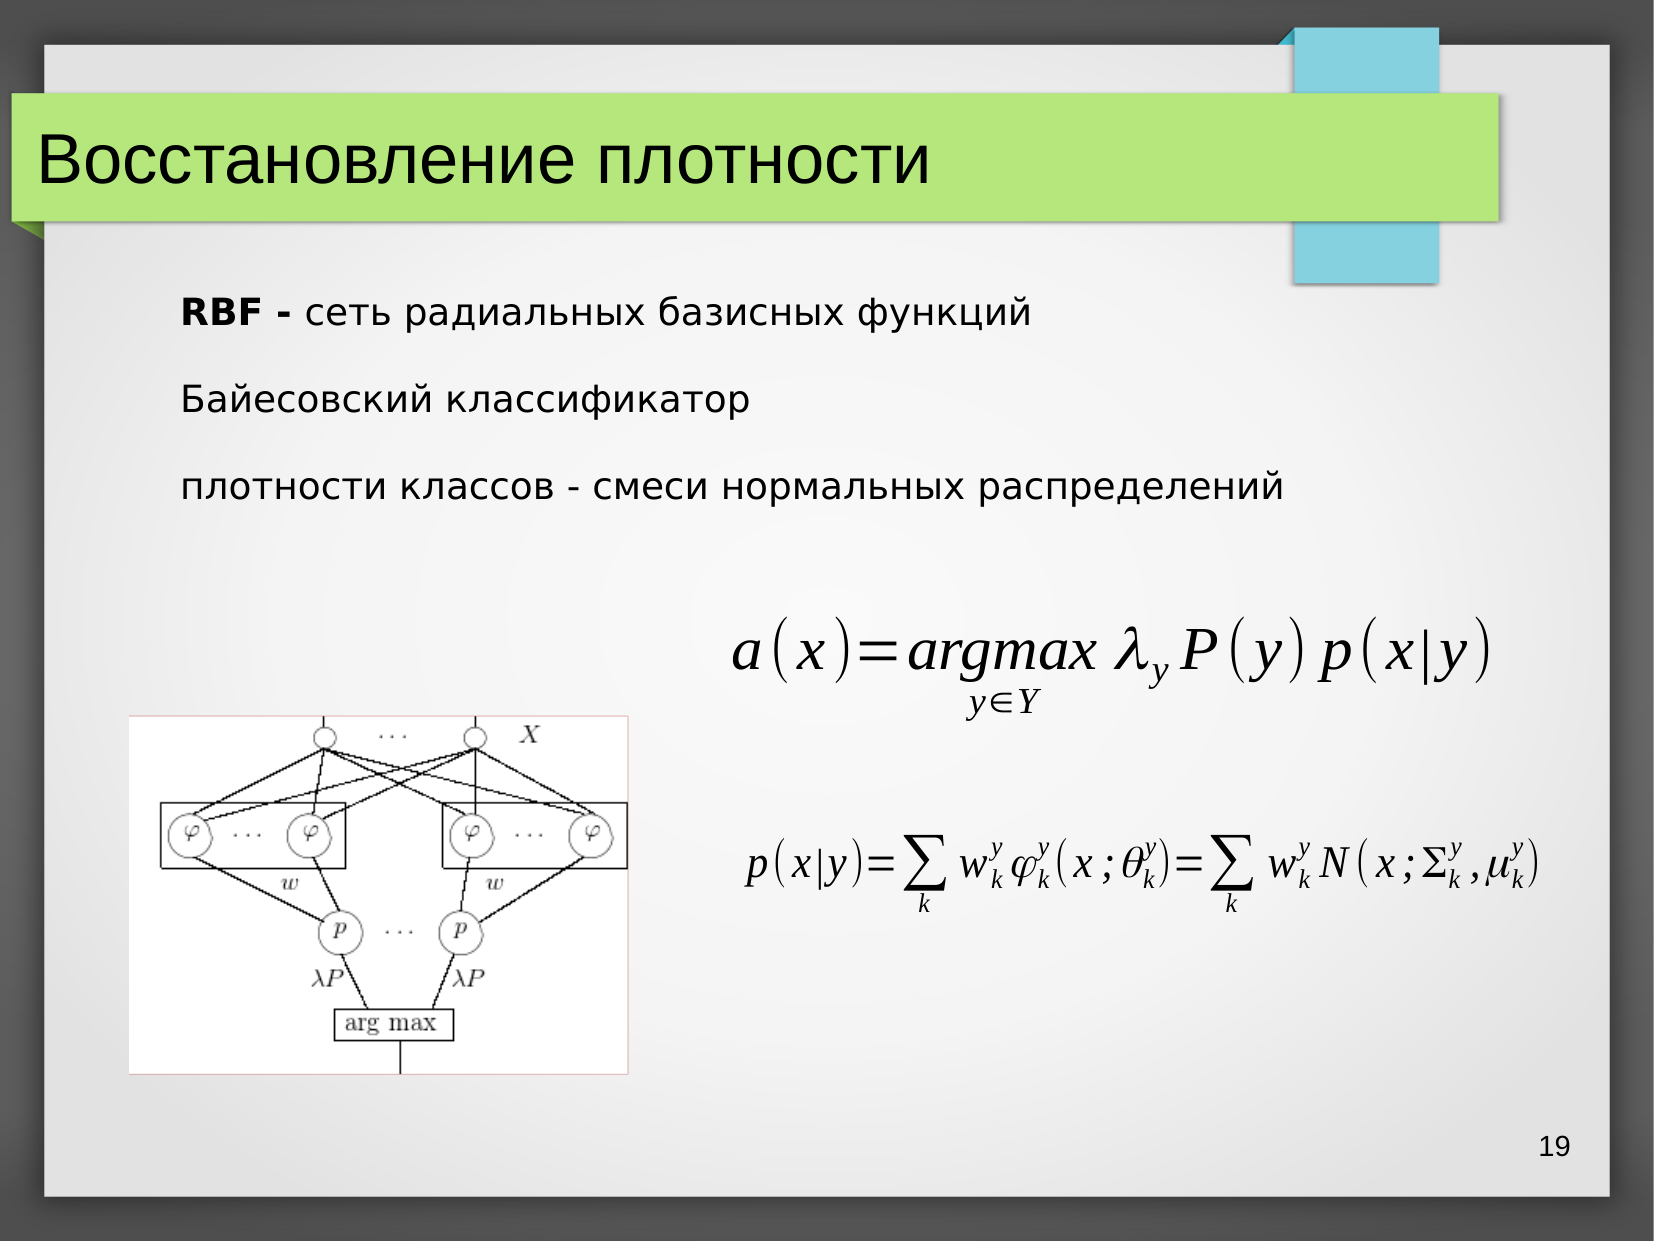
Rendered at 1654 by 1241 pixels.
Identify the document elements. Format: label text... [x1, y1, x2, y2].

chart [735, 831, 1548, 922]
picture [0, 0, 1654, 1241]
chart [723, 614, 1501, 726]
text_box RBF - сеть радиальных базисных функций Байесовский классификатор плотности классов - смеси нормальных распределений [165, 283, 1441, 643]
title Восстановление плотности [35, 118, 1489, 200]
